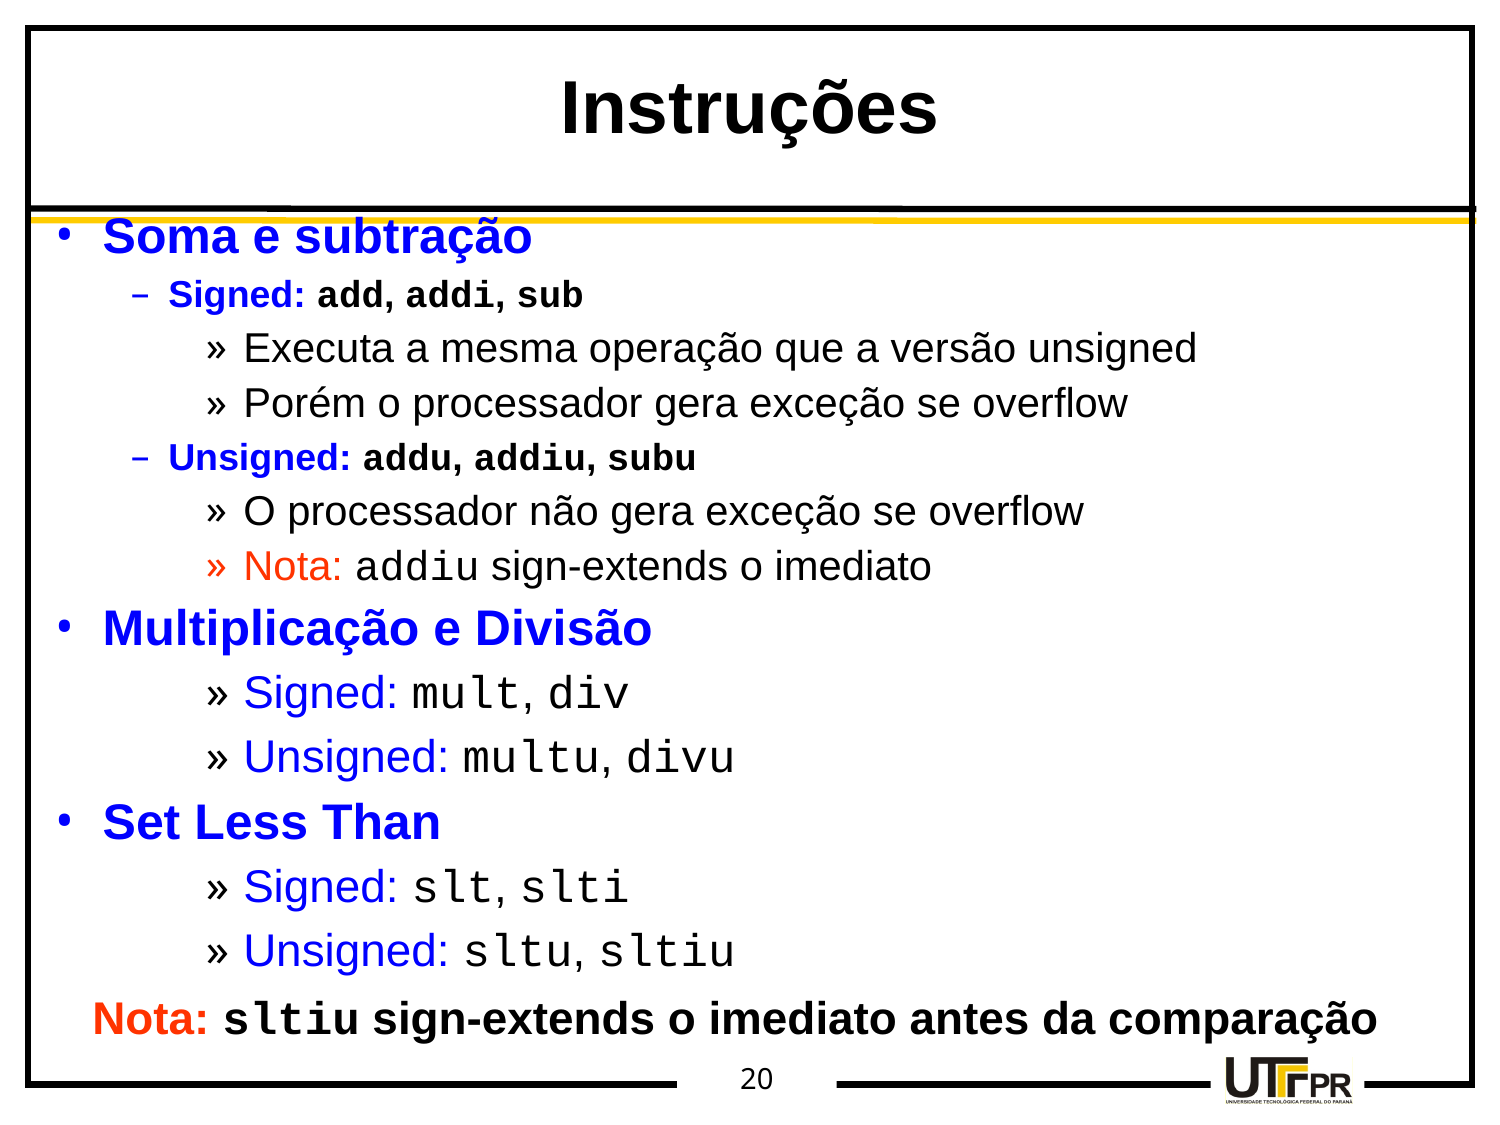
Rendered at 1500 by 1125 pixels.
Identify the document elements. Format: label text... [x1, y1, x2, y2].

title Instruções [0, 54, 1500, 161]
list Soma e subtração Signed: add, addi, sub Executa a mesma operação que a versão unsigned Porém o processador gera exceção se overflow Unsigned: addu, addiu, subu O processador não gera exceção se overflow Nota: addiu sign-extends o imediato Multiplicação e Divisão Signed: mult, div Unsigned: multu, divu Set Less Than Signed: slt, slti Unsigned: sltu, sltiu Nota: sltiu sign-extends o imediato antes da comparação [41, 207, 1447, 1118]
